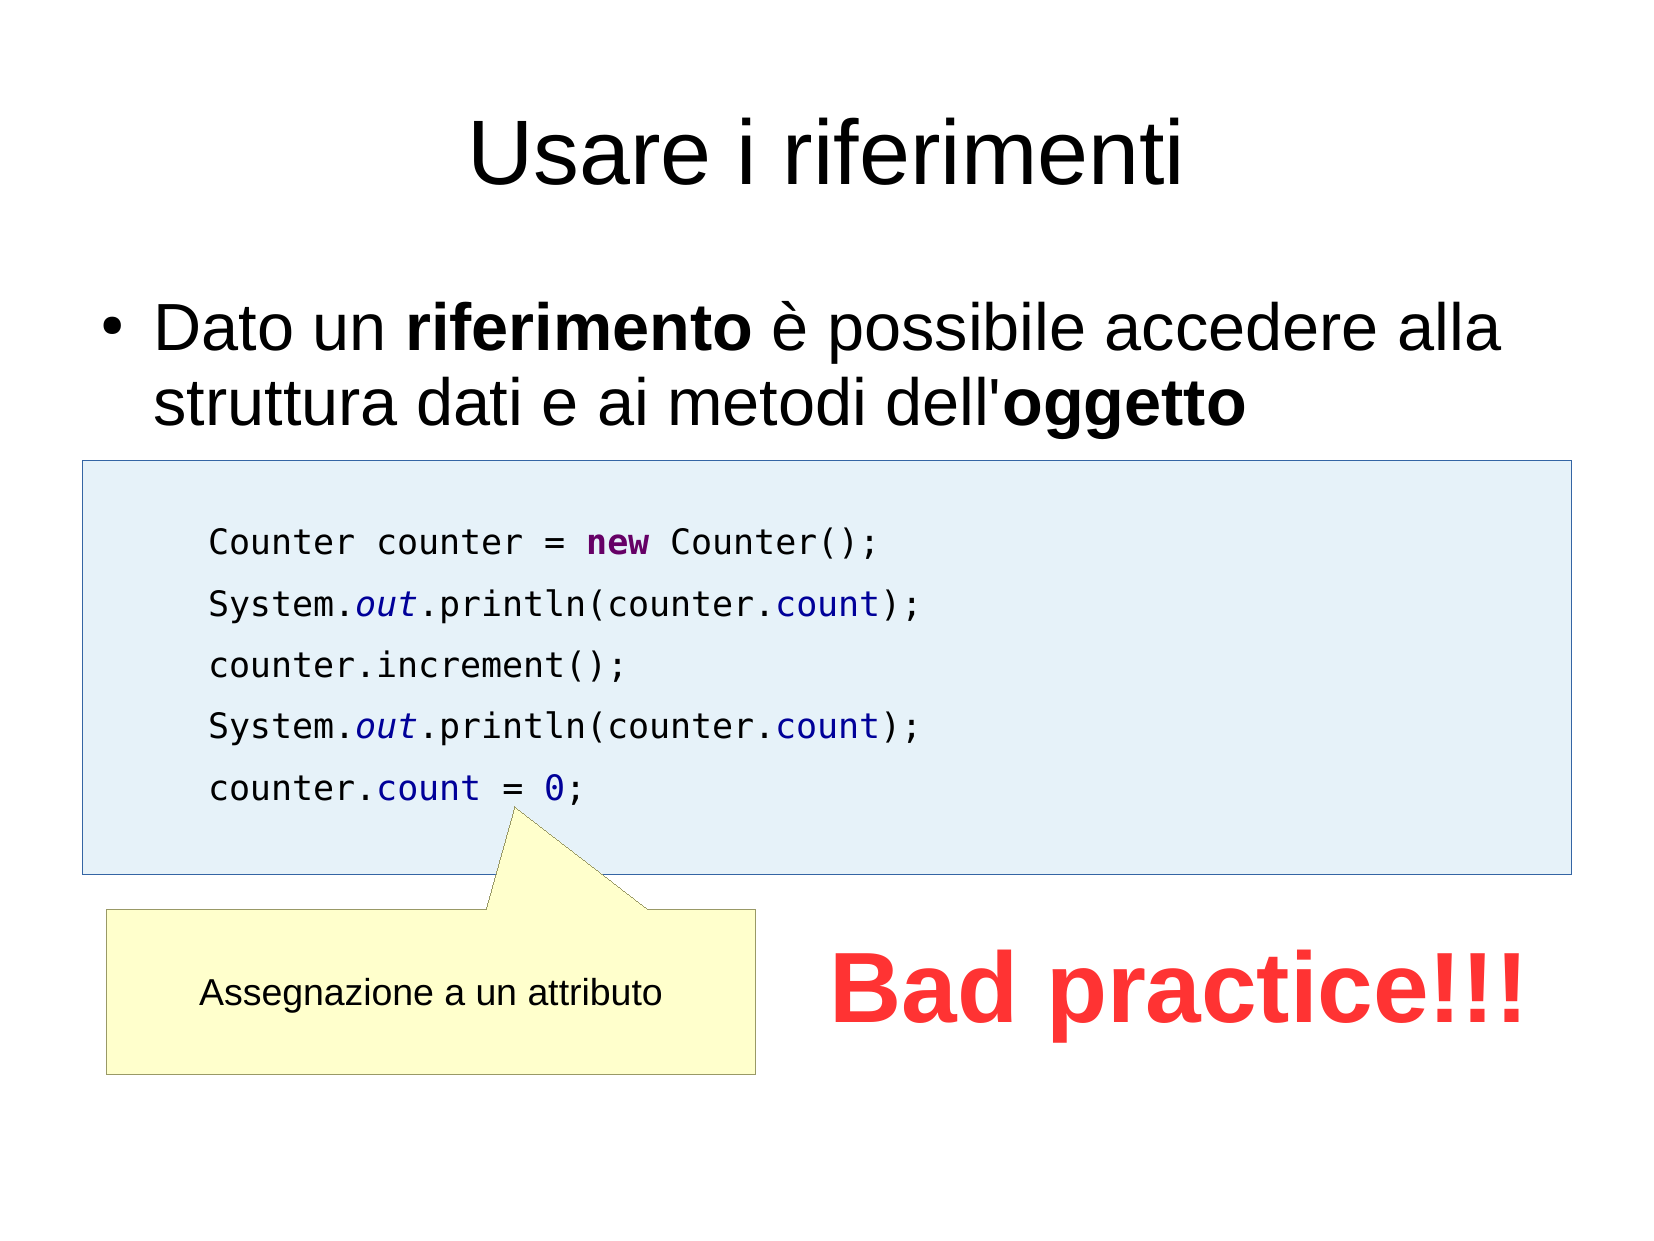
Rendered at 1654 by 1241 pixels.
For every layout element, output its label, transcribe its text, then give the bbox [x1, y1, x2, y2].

list Dato un riferimento è possibile accedere alla struttura dati e ai metodi dell'oggetto [82, 290, 1571, 1010]
text_box Assegnazione a un attributo [106, 806, 756, 1075]
text_box Bad practice!!! [814, 924, 1571, 1052]
title Usare i riferimenti [82, 49, 1571, 257]
